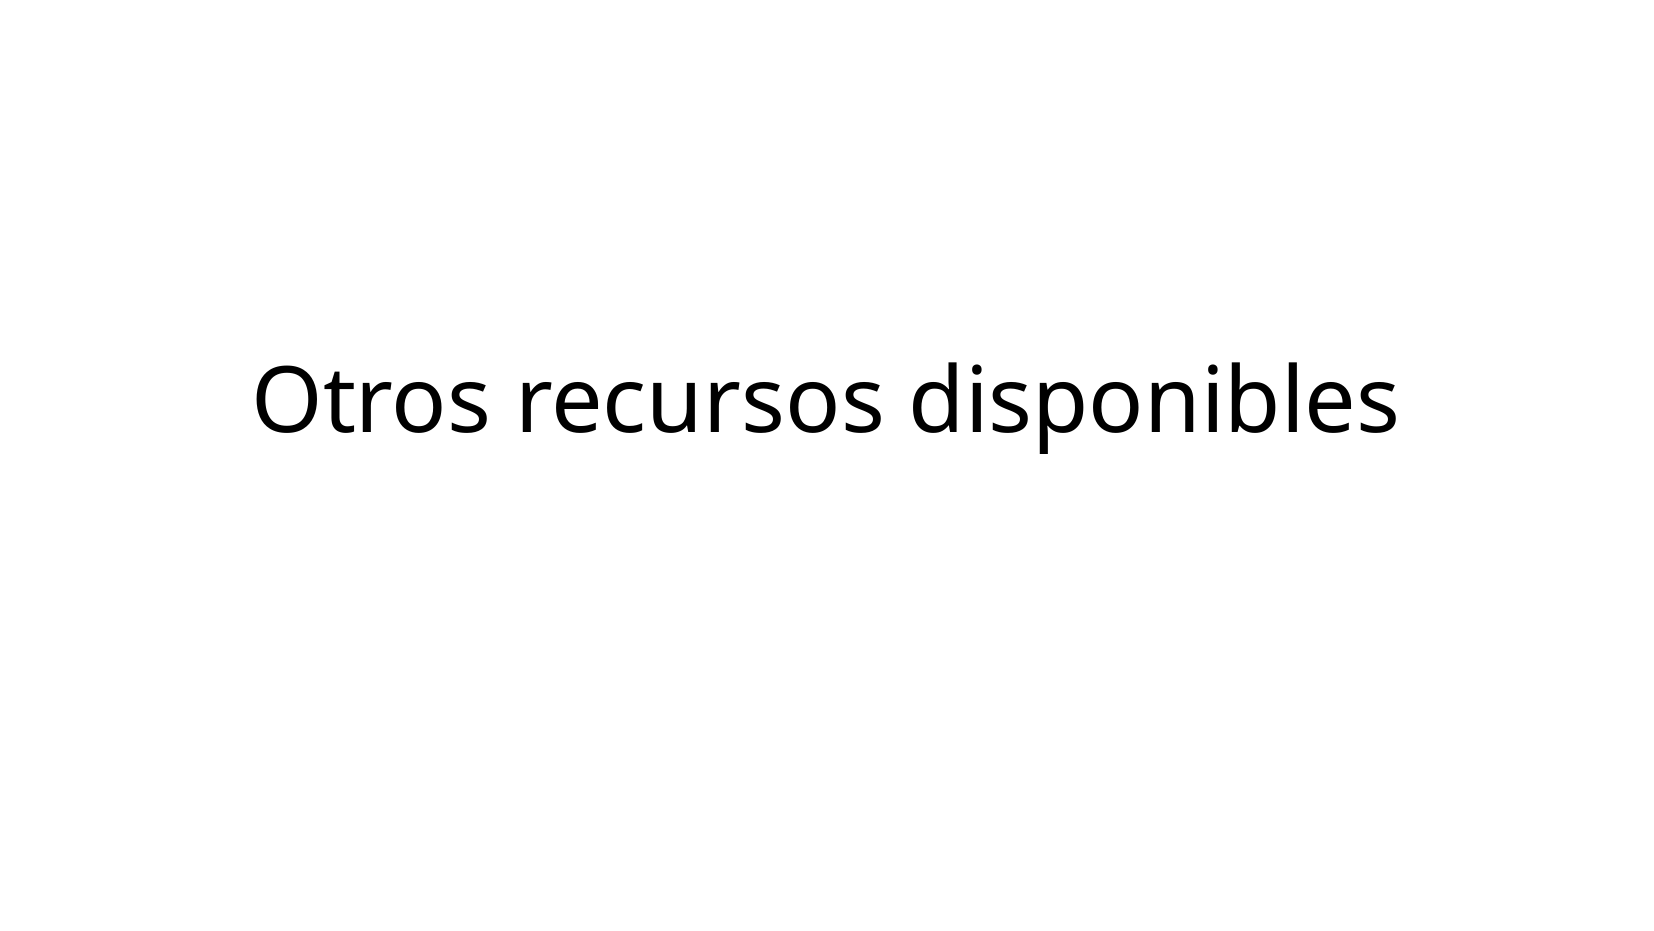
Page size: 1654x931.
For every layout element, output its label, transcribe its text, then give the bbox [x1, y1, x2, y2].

subtitle Otros recursos disponibles [82, 37, 1571, 757]
